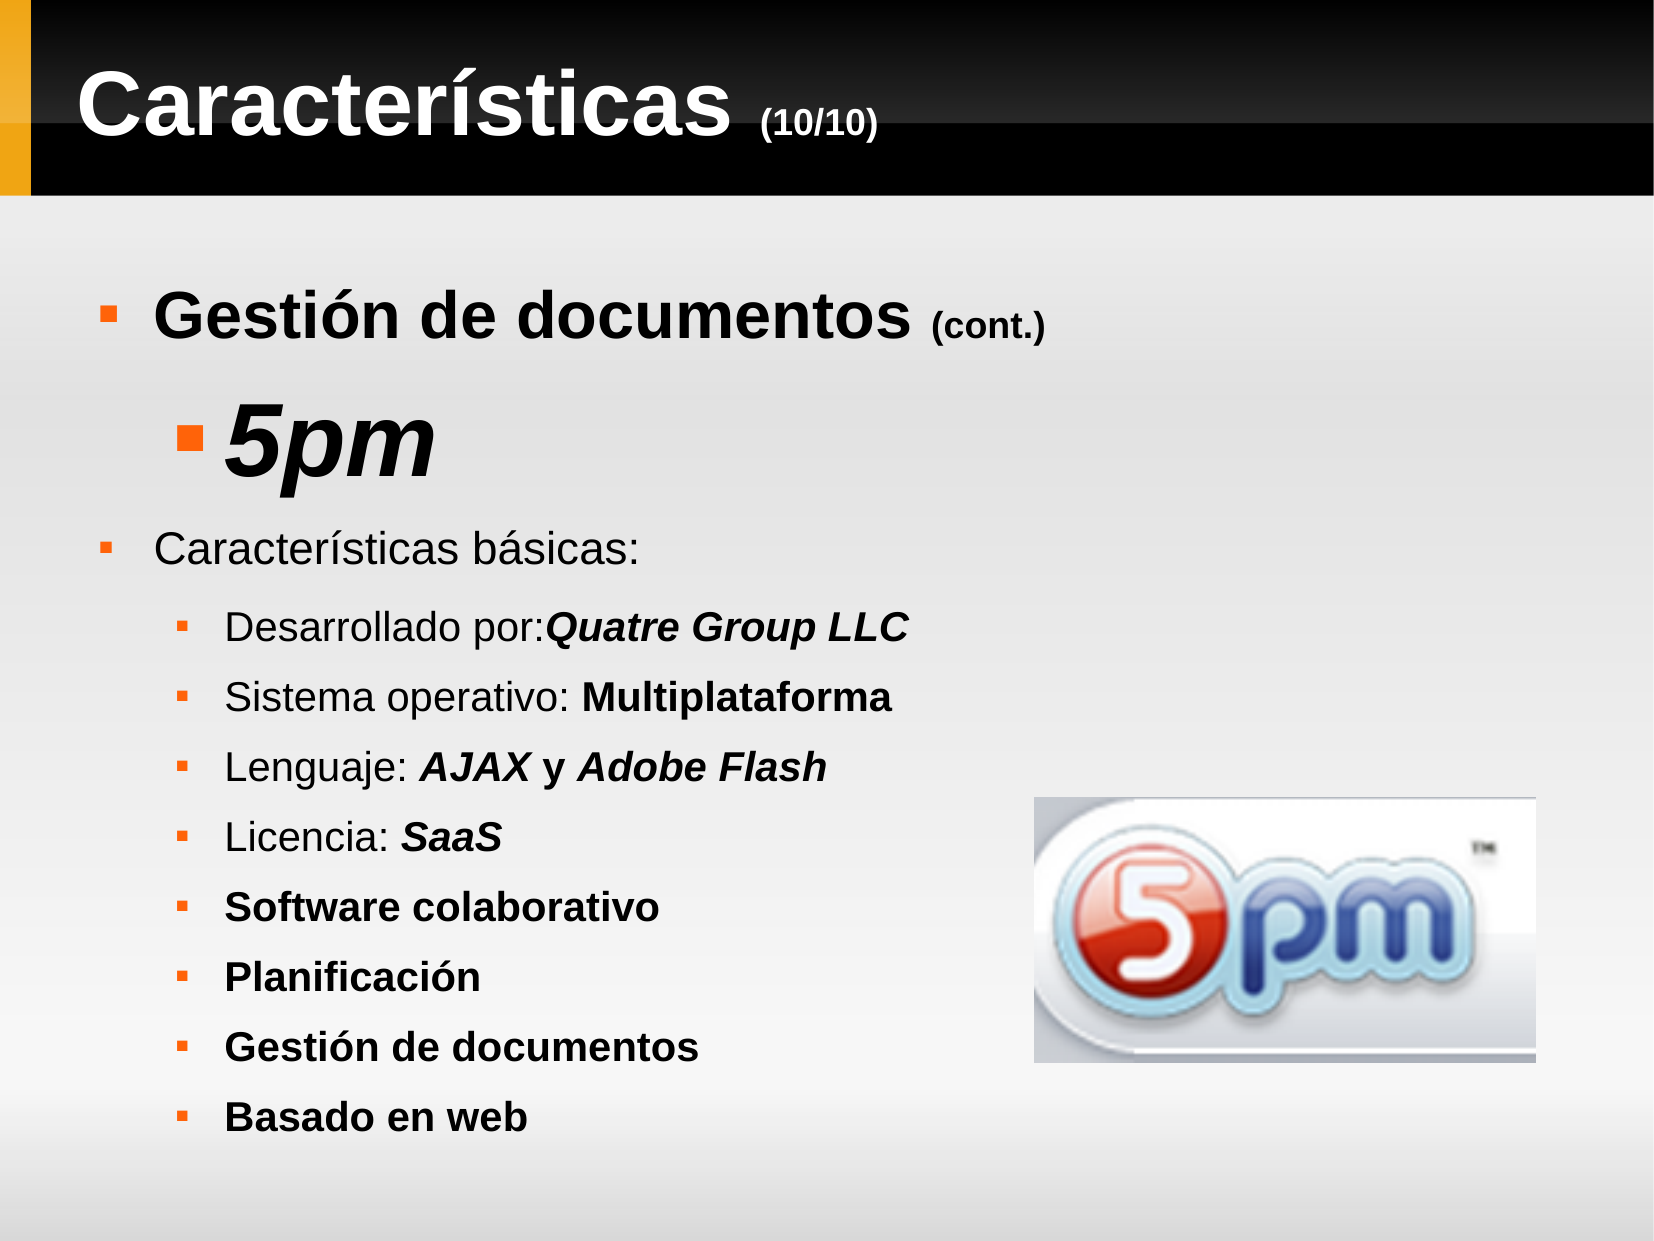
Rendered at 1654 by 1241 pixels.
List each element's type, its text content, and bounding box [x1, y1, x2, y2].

list Gestión de documentos (cont.) 5pm Características básicas: Desarrollado por:Quatre Group LLC Sistema operativo: Multiplataforma Lenguaje: AJAX y Adobe Flash Licencia: SaaS Software colaborativo Planificación Gestión de documentos Basado en web [82, 278, 1571, 1141]
picture [0, 0, 1654, 1241]
title Características (10/10) [76, 0, 1565, 208]
